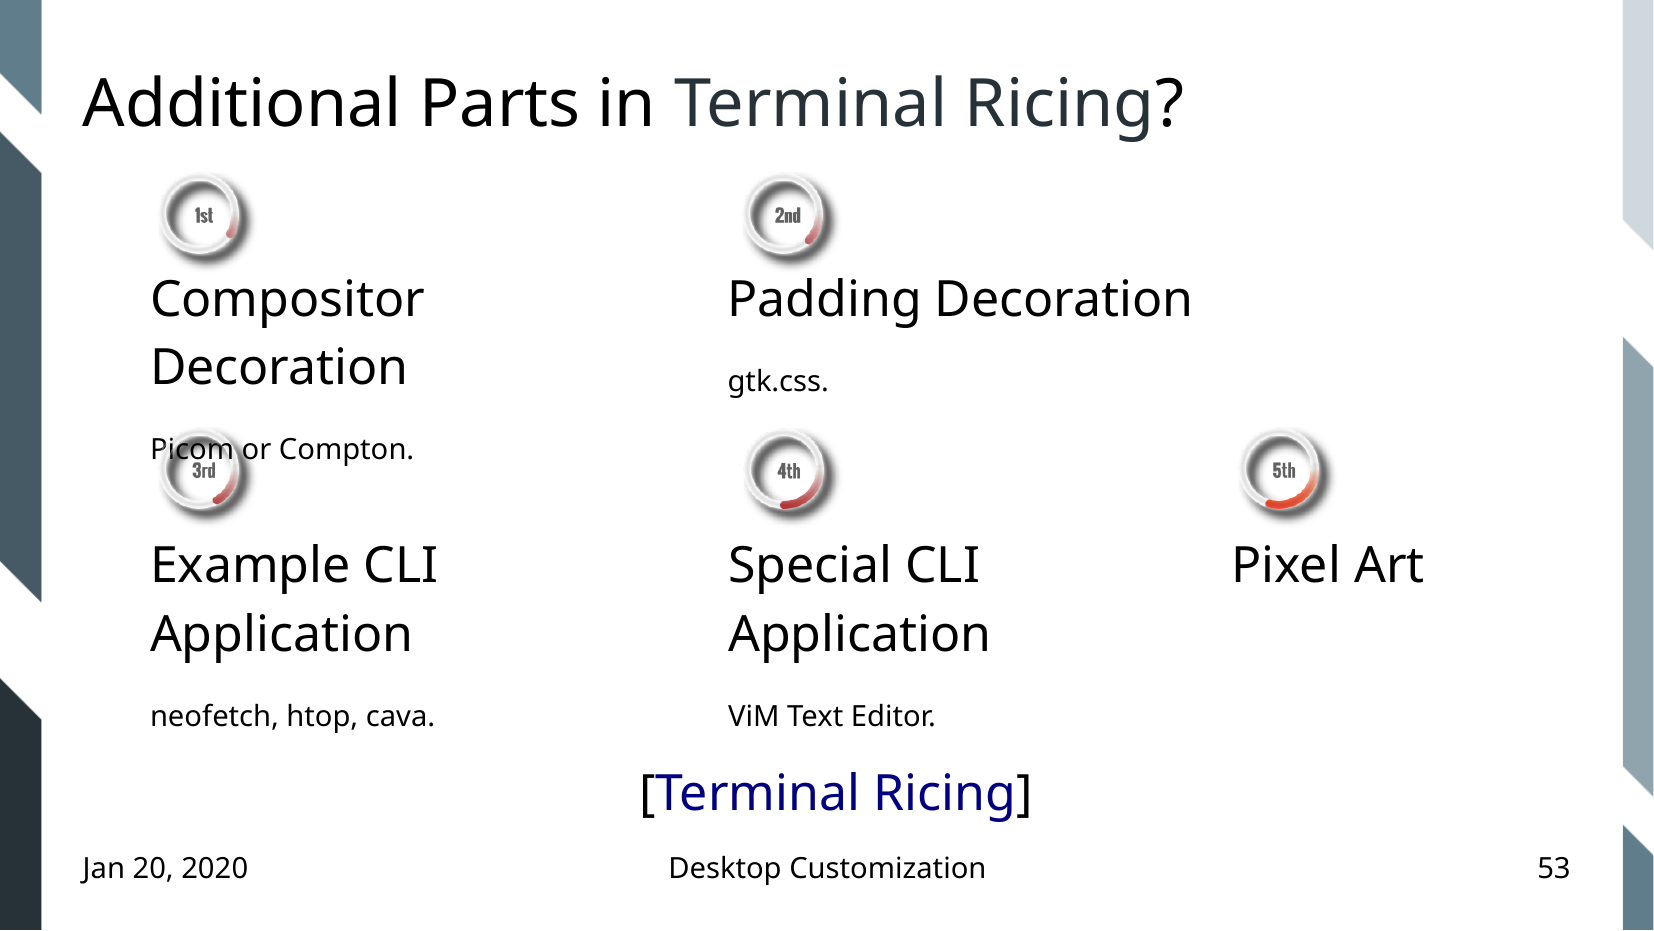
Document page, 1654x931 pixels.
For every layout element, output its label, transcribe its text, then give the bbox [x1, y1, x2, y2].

list Example CLI Application neofetch, htop, cava. [150, 529, 630, 787]
text_box [Terminal Ricing] [624, 750, 1020, 828]
picture [0, 0, 1654, 930]
list Compositor Decoration Picom or Compton. [150, 262, 654, 520]
list Padding Decoration gtk.css. [727, 262, 1207, 520]
list Special CLI Application ViM Text Editor. [728, 529, 1208, 787]
title Additional Parts in Terminal Ricing? [82, 37, 1571, 166]
list Pixel Art [1231, 529, 1654, 787]
